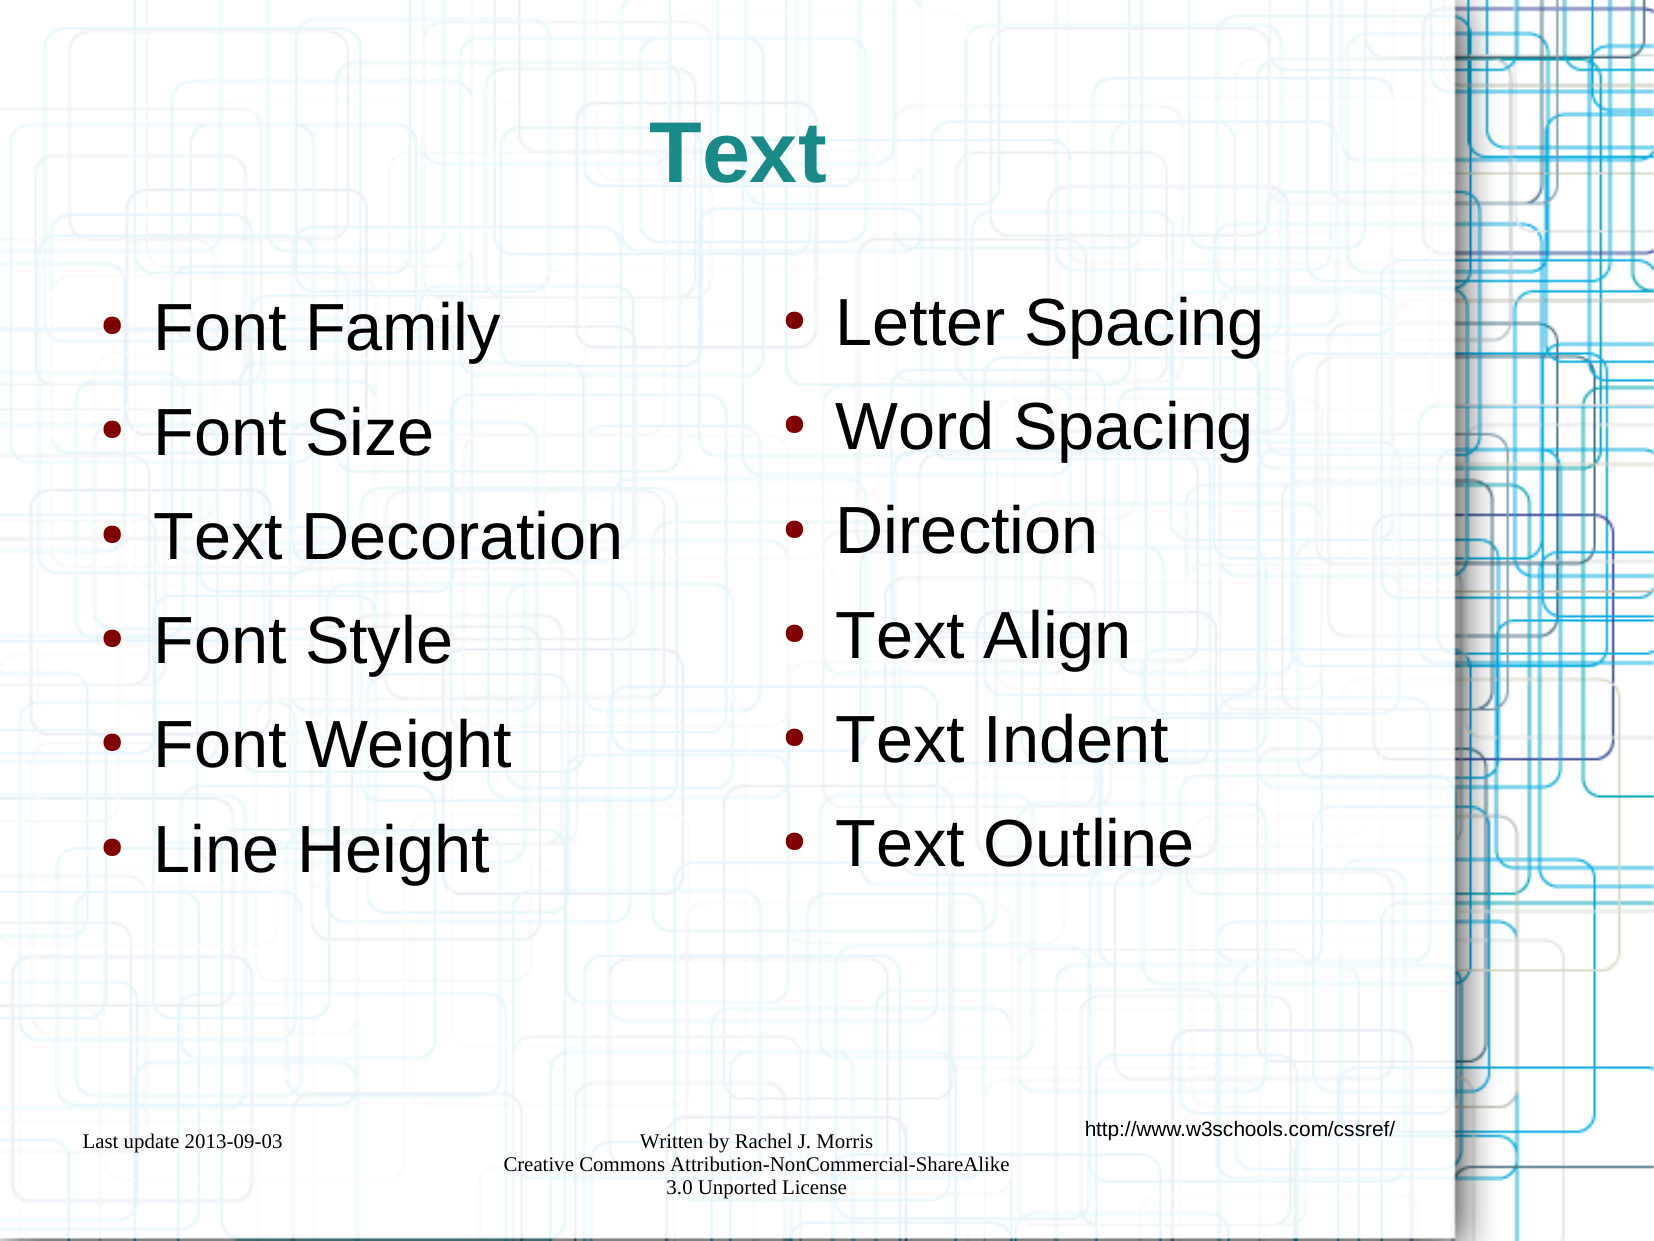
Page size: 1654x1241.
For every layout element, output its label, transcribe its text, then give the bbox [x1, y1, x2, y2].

title Text [59, 49, 1418, 257]
list Font Family Font Size Text Decoration Font Style Font Weight Line Height [82, 290, 766, 1010]
list Letter Spacing Word Spacing Direction Text Align Text Indent Text Outline [765, 285, 1448, 1005]
text_box http://www.w3schools.com/cssref/ [1050, 1110, 1411, 1149]
picture [0, 0, 1654, 1241]
